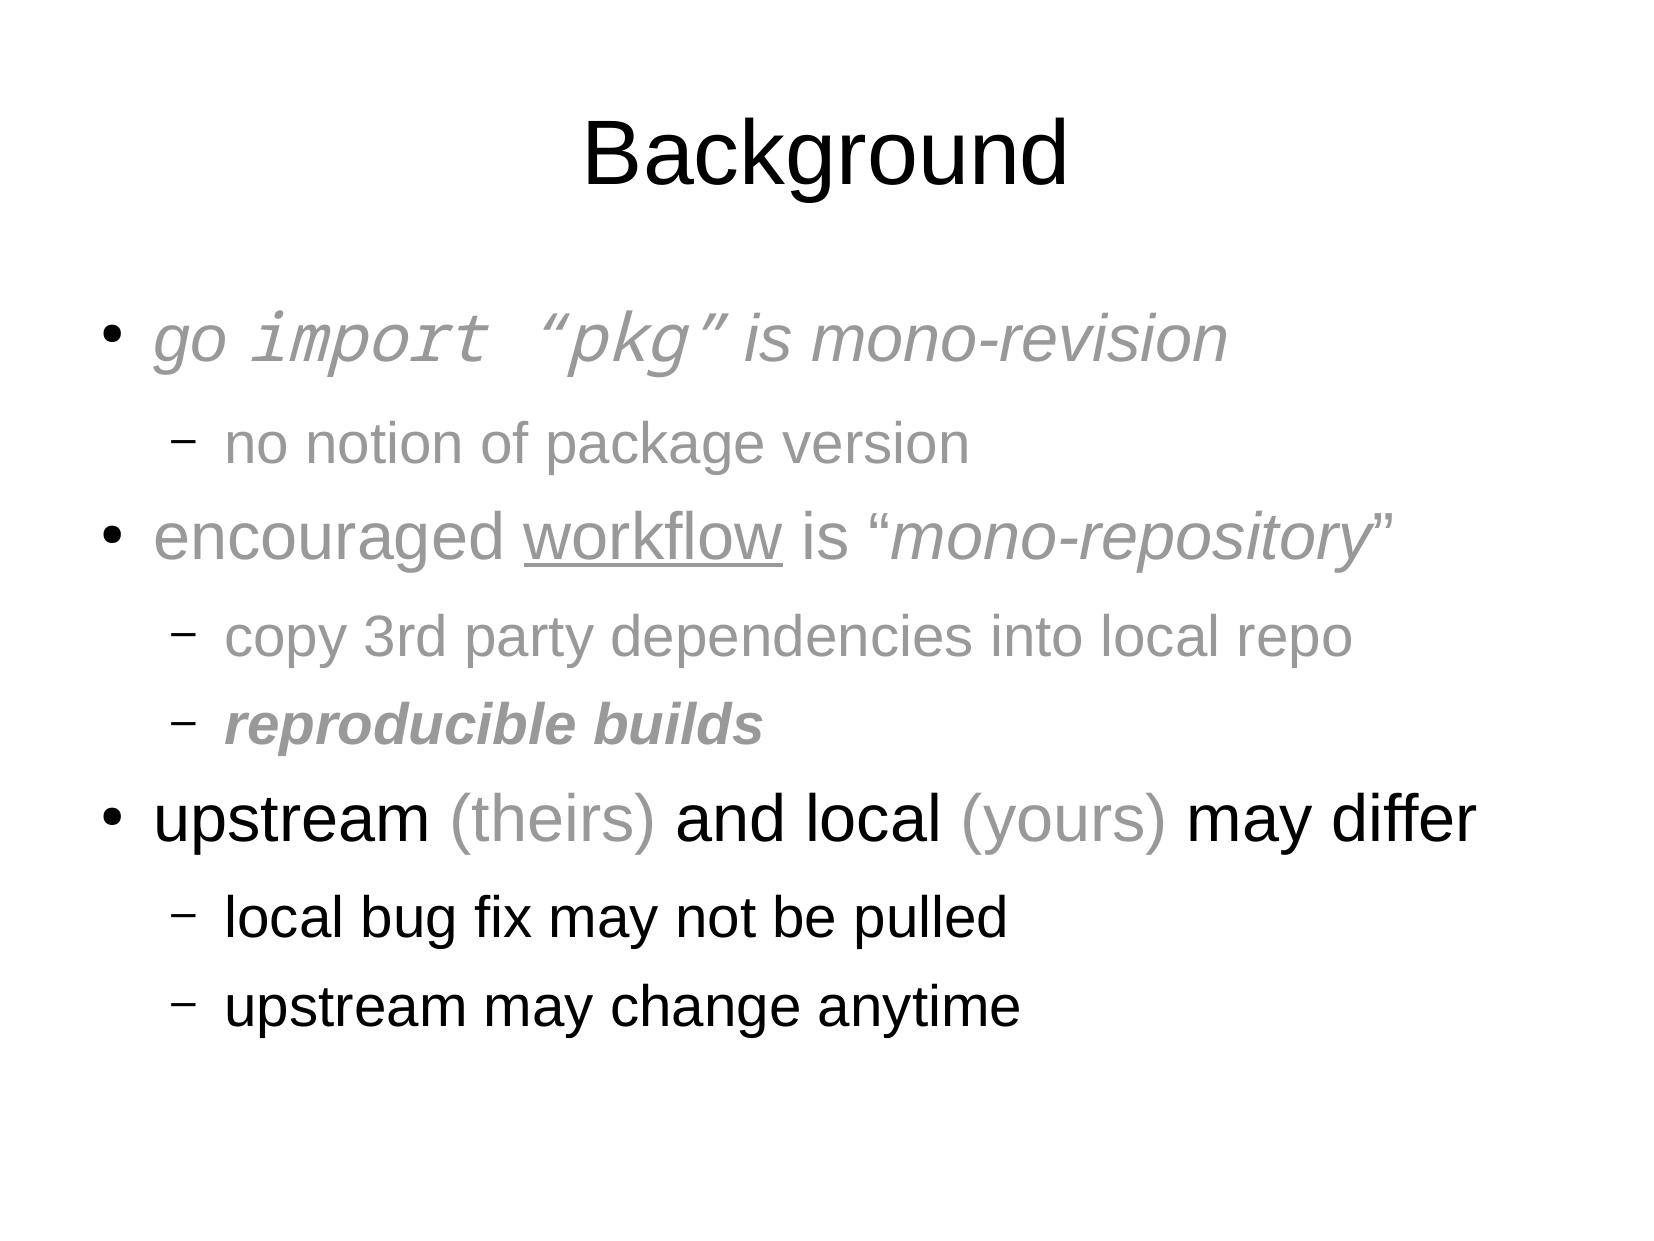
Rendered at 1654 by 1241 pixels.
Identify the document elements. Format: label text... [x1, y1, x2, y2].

list go import “pkg” is mono-revision no notion of package version encouraged workflow is “mono-repository” copy 3rd party dependencies into local repo reproducible builds upstream (theirs) and local (yours) may differ local bug fix may not be pulled upstream may change anytime [82, 290, 1538, 1217]
title Background [82, 49, 1571, 257]
